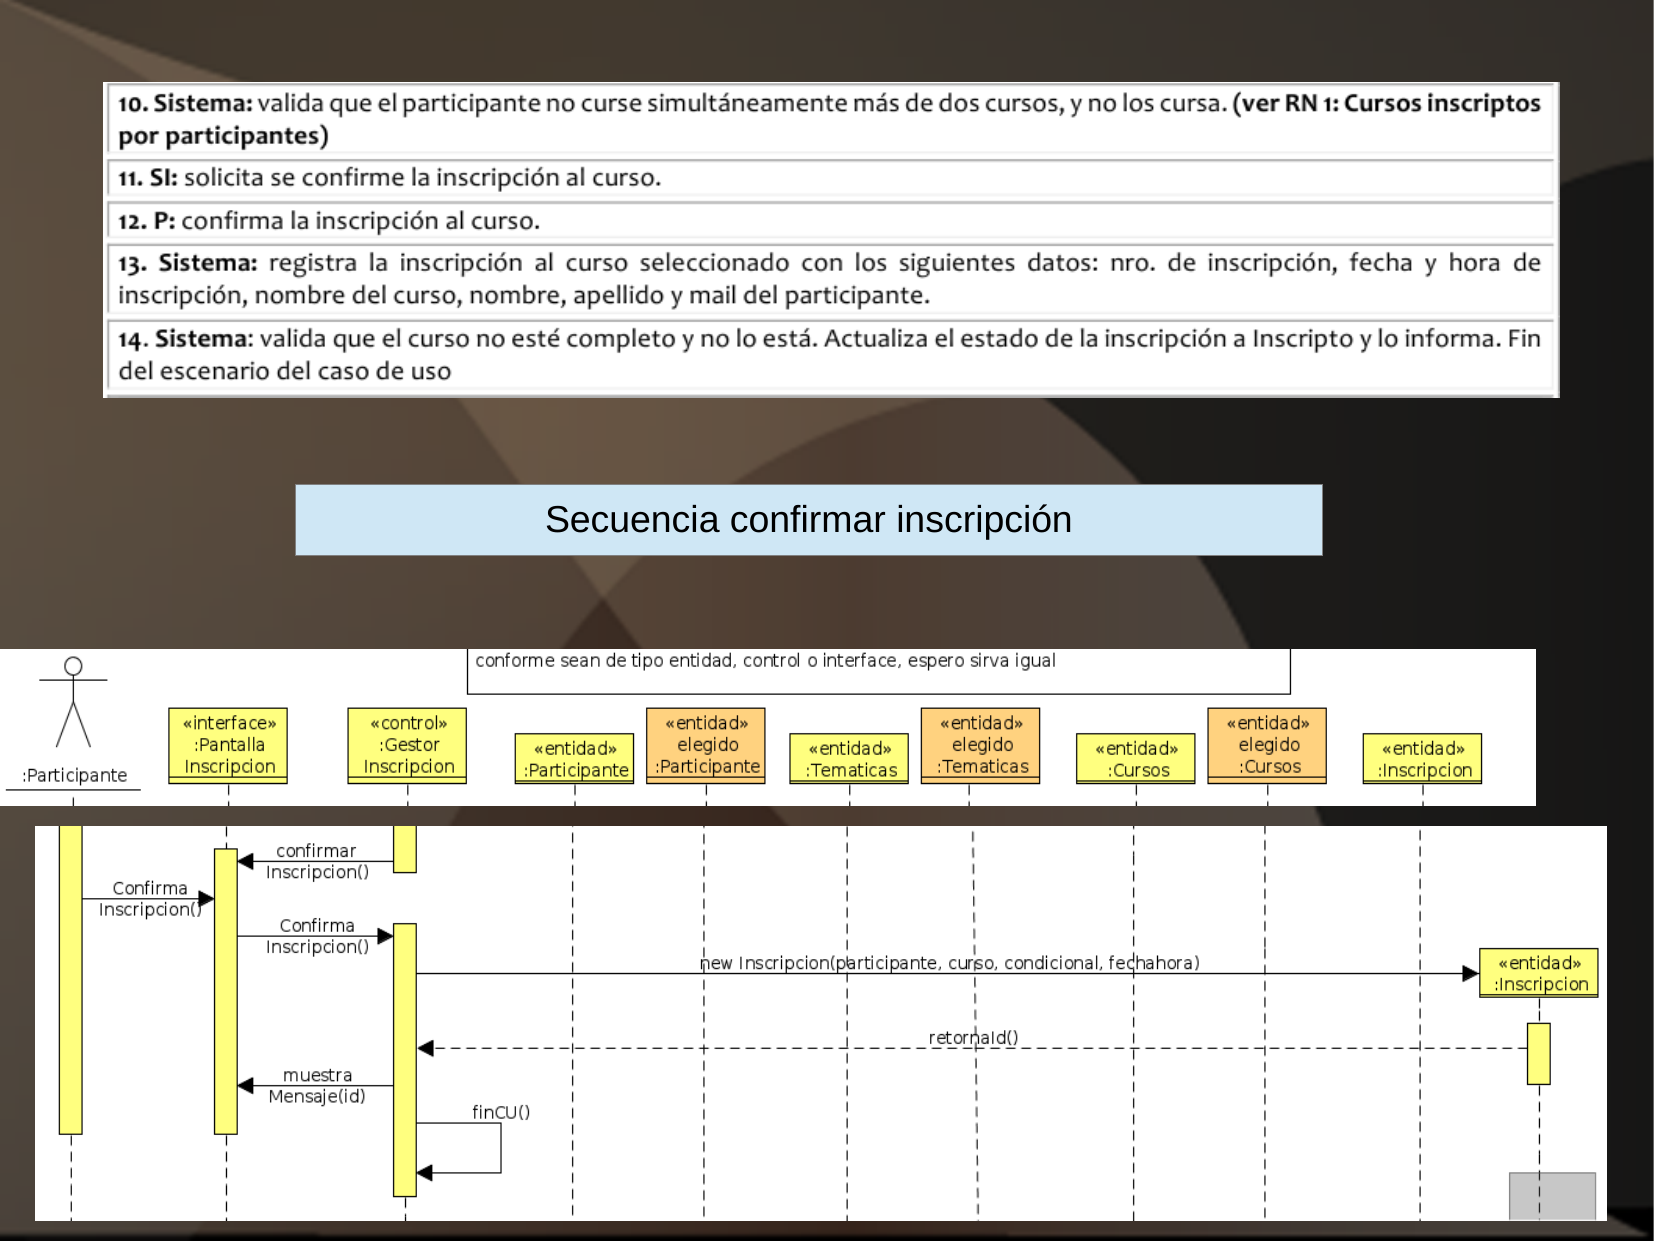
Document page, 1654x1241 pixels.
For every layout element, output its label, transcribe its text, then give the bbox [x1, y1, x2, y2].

text_box Secuencia confirmar inscripción [295, 484, 1323, 556]
picture [0, 0, 1654, 1241]
